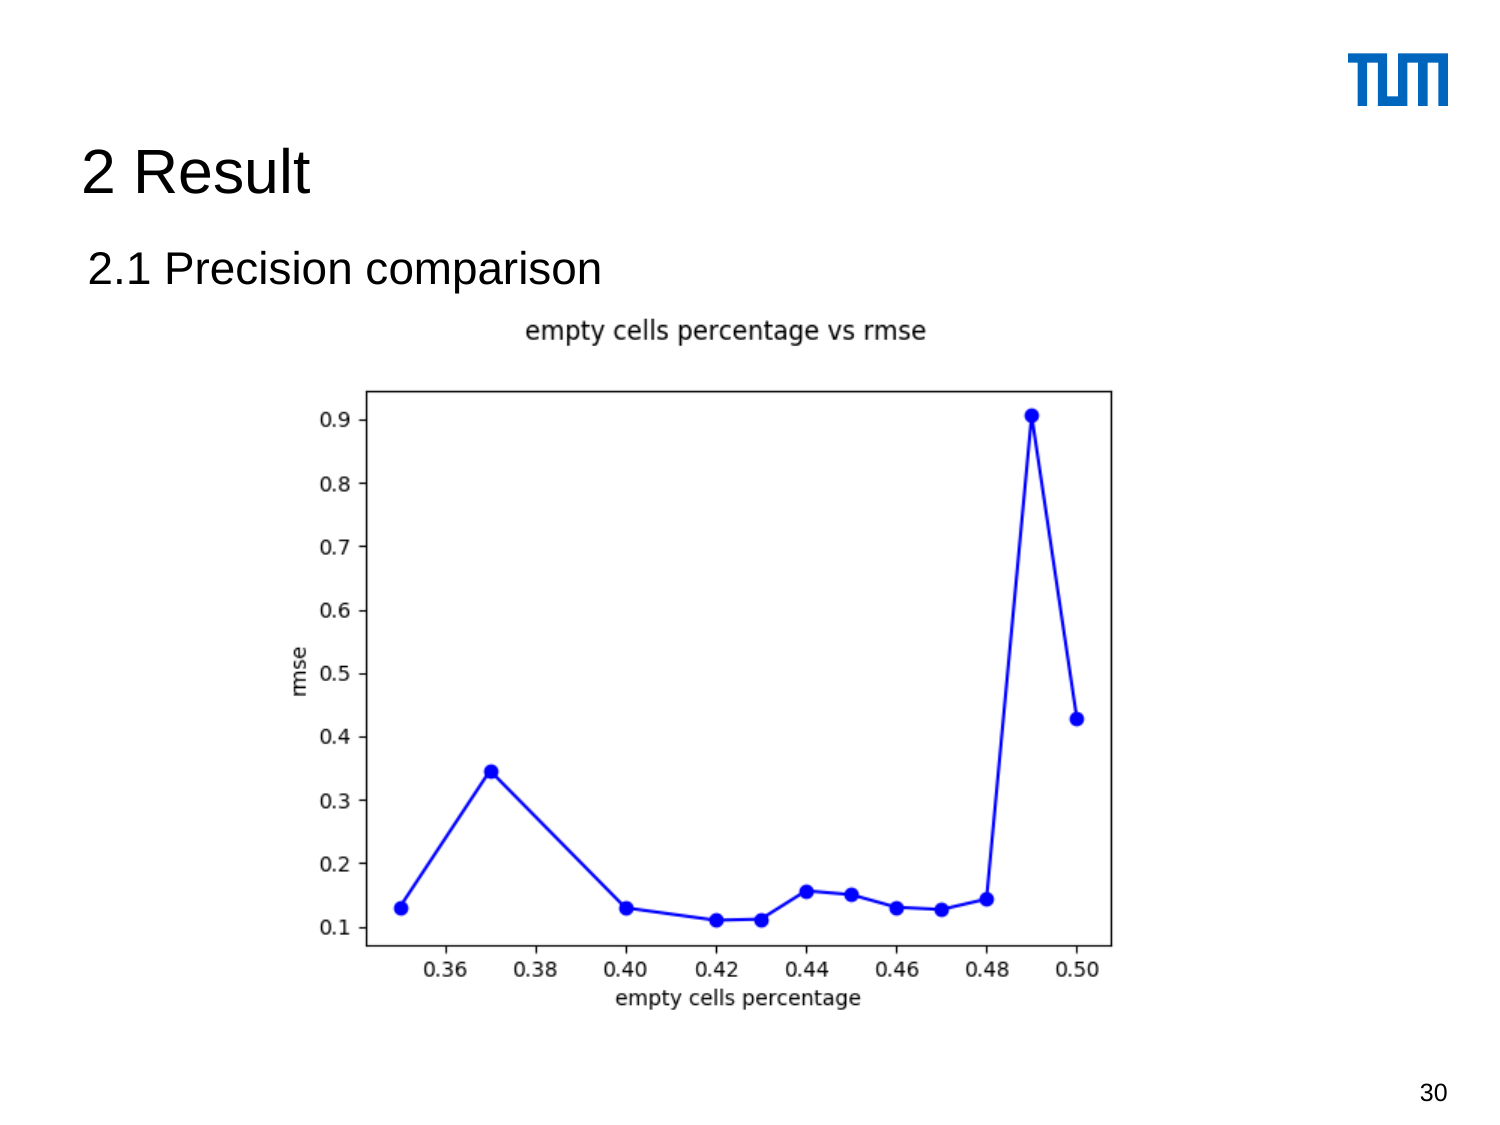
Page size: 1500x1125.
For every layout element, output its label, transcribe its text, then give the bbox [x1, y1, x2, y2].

title 2 Result [81, 139, 1110, 207]
slide_number <number> [1111, 1061, 1448, 1122]
picture [246, 304, 1207, 1025]
list 2.1 Precision comparison [87, 231, 1416, 963]
